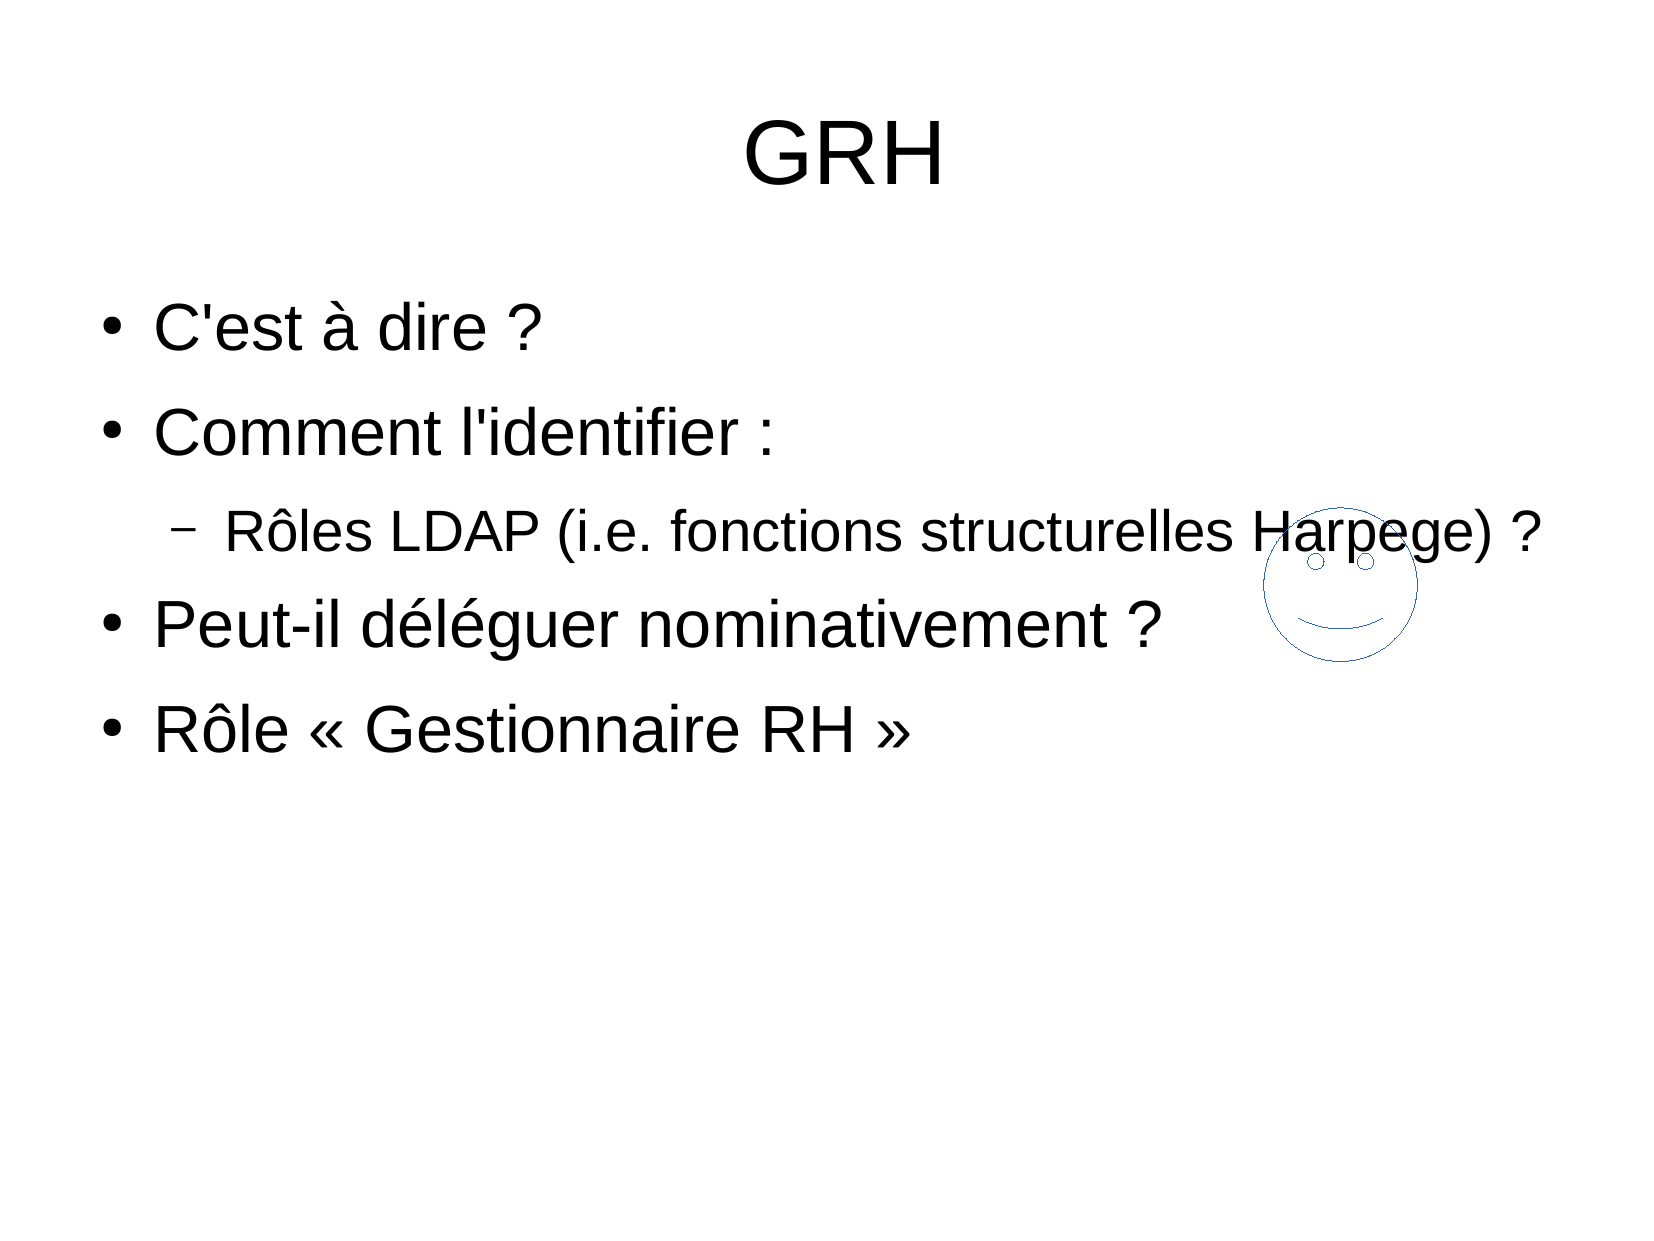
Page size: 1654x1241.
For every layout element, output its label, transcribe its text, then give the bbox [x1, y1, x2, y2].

list C'est à dire ? Comment l'identifier : Rôles LDAP (i.e. fonctions structurelles Harpege) ? Peut-il déléguer nominativement ? Rôle « Gestionnaire RH » [82, 290, 1571, 1010]
title GRH [82, 49, 1571, 257]
